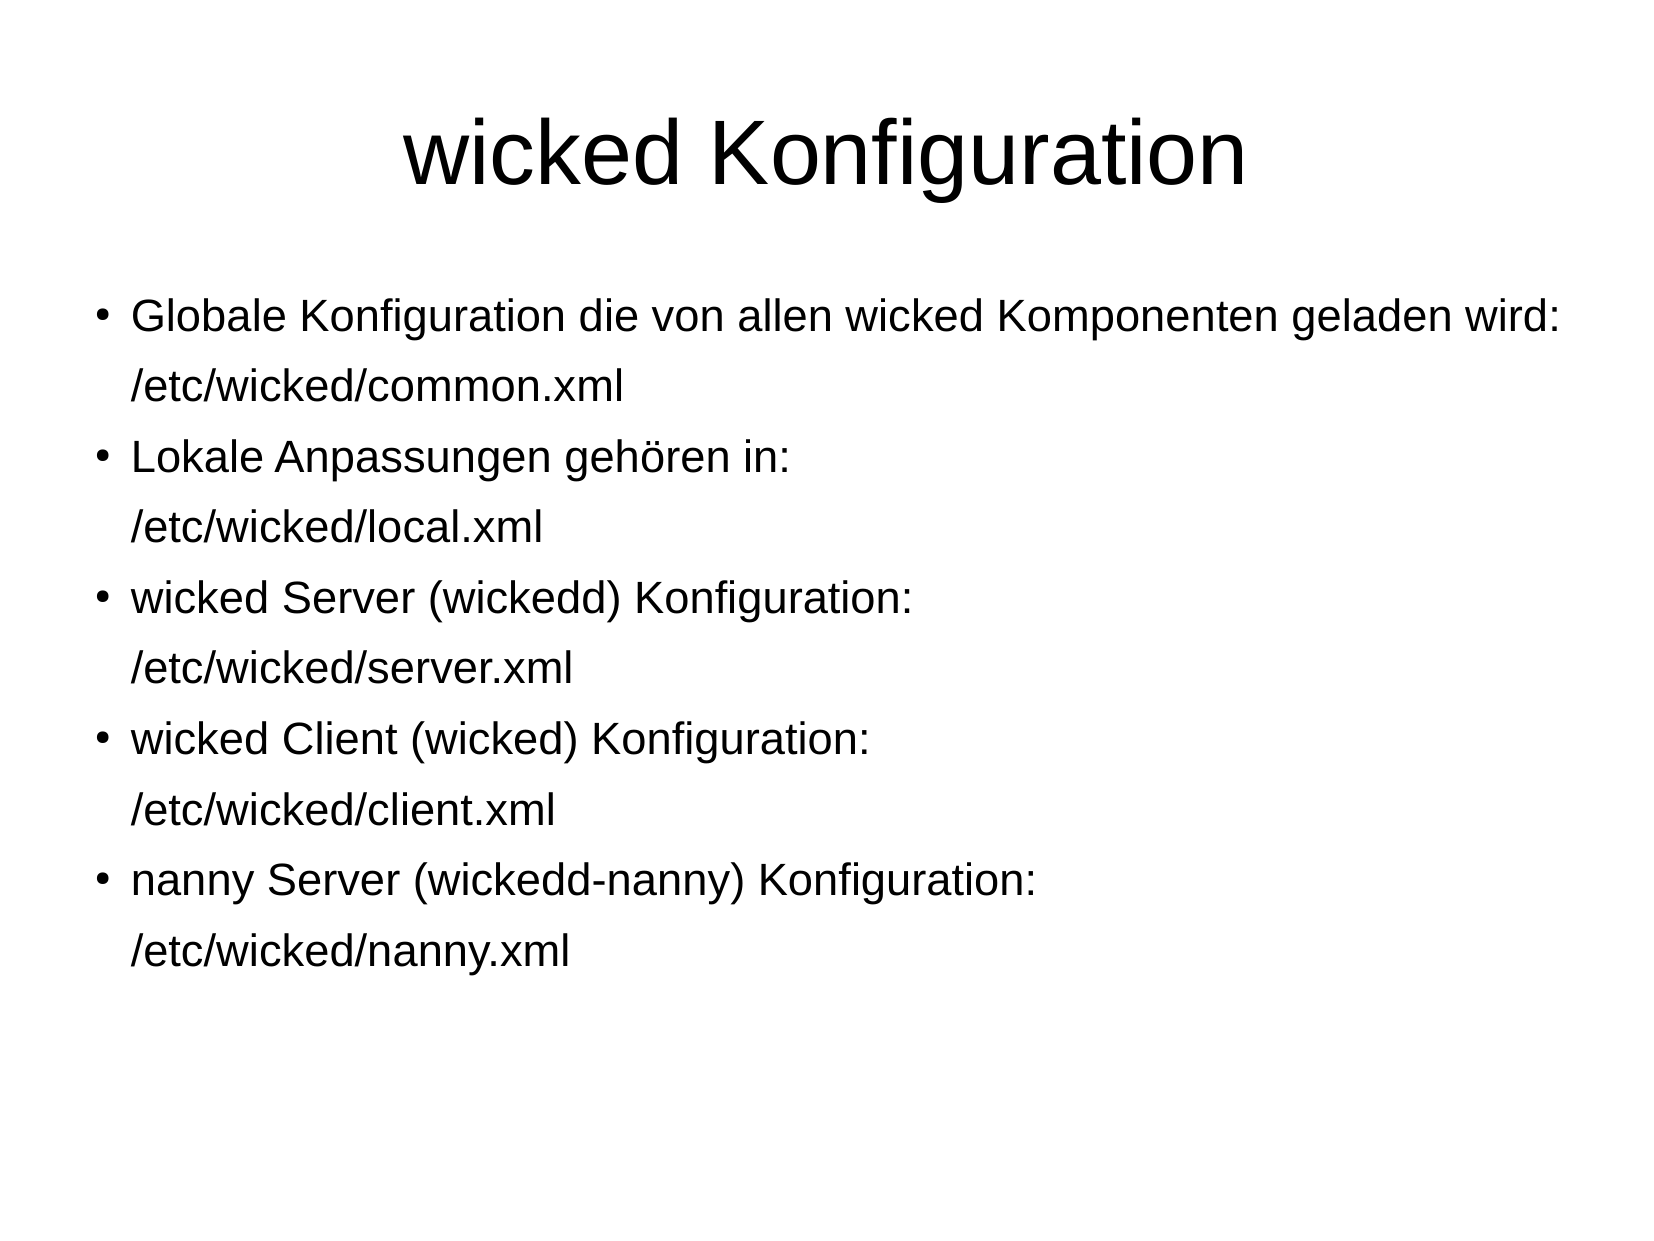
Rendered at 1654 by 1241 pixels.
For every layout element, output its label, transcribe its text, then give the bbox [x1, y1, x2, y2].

title wicked Konfiguration [82, 49, 1571, 257]
list Globale Konfiguration die von allen wicked Komponenten geladen wird: /etc/wicked/common.xml Lokale Anpassungen gehören in: /etc/wicked/local.xml wicked Server (wickedd) Konfiguration: /etc/wicked/server.xml wicked Client (wicked) Konfiguration: /etc/wicked/client.xml nanny Server (wickedd-nanny) Konfiguration: /etc/wicked/nanny.xml [82, 290, 1571, 1010]
